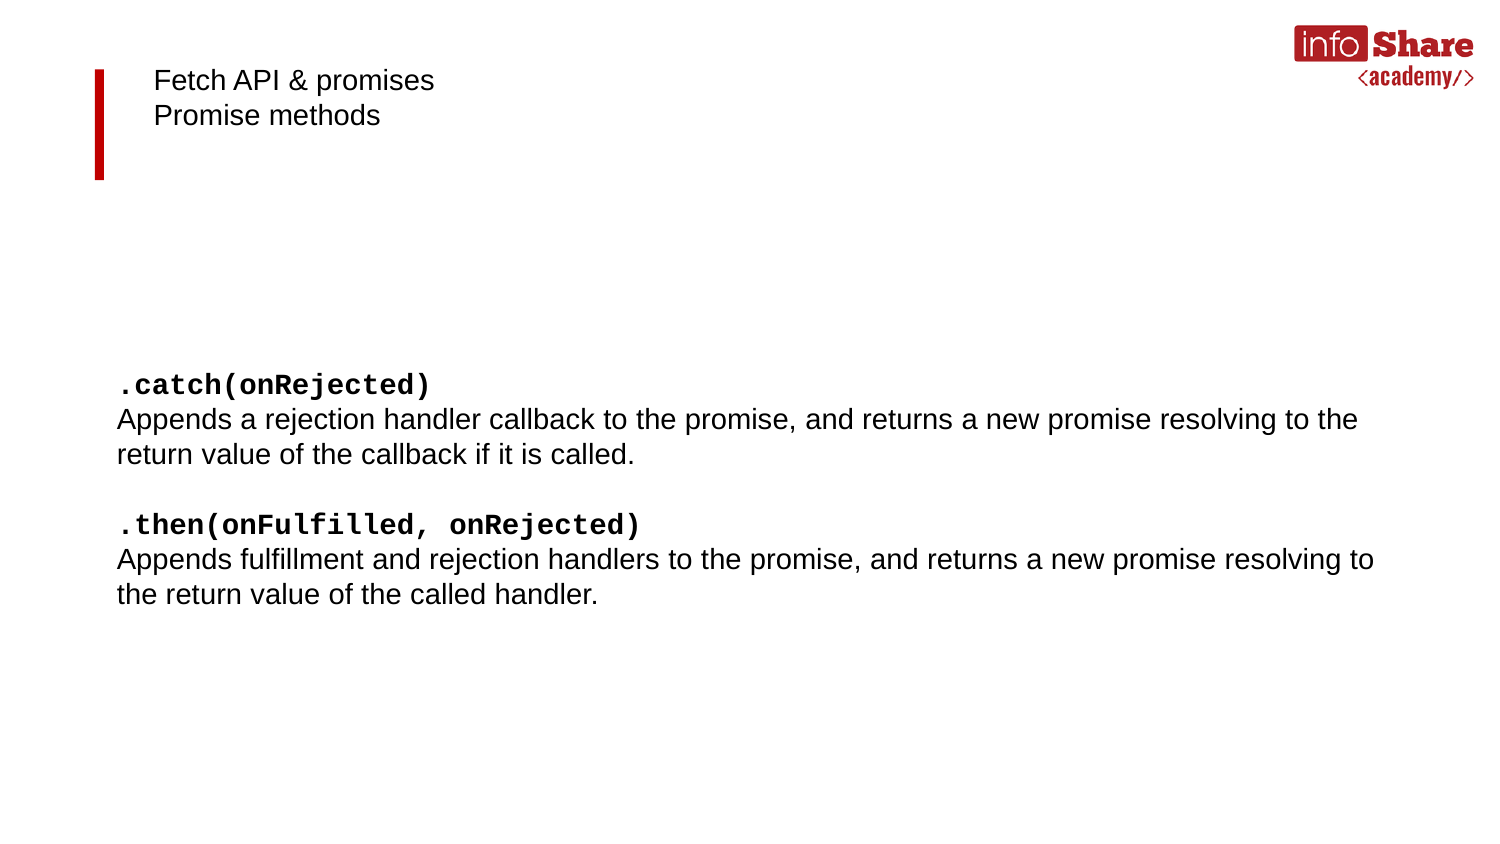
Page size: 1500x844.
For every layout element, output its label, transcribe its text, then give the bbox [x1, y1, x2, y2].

list .catch(onRejected) Appends a rejection handler callback to the promise, and returns a new promise resolving to the return value of the callback if it is called. .then(onFulfilled, onRejected) Appends fulfillment and rejection handlers to the promise, and returns a new promise resolving to the return value of the called handler. [101, 209, 1415, 767]
title Fetch API & promises Promise methods [138, 45, 1172, 187]
picture [1267, 0, 1500, 117]
